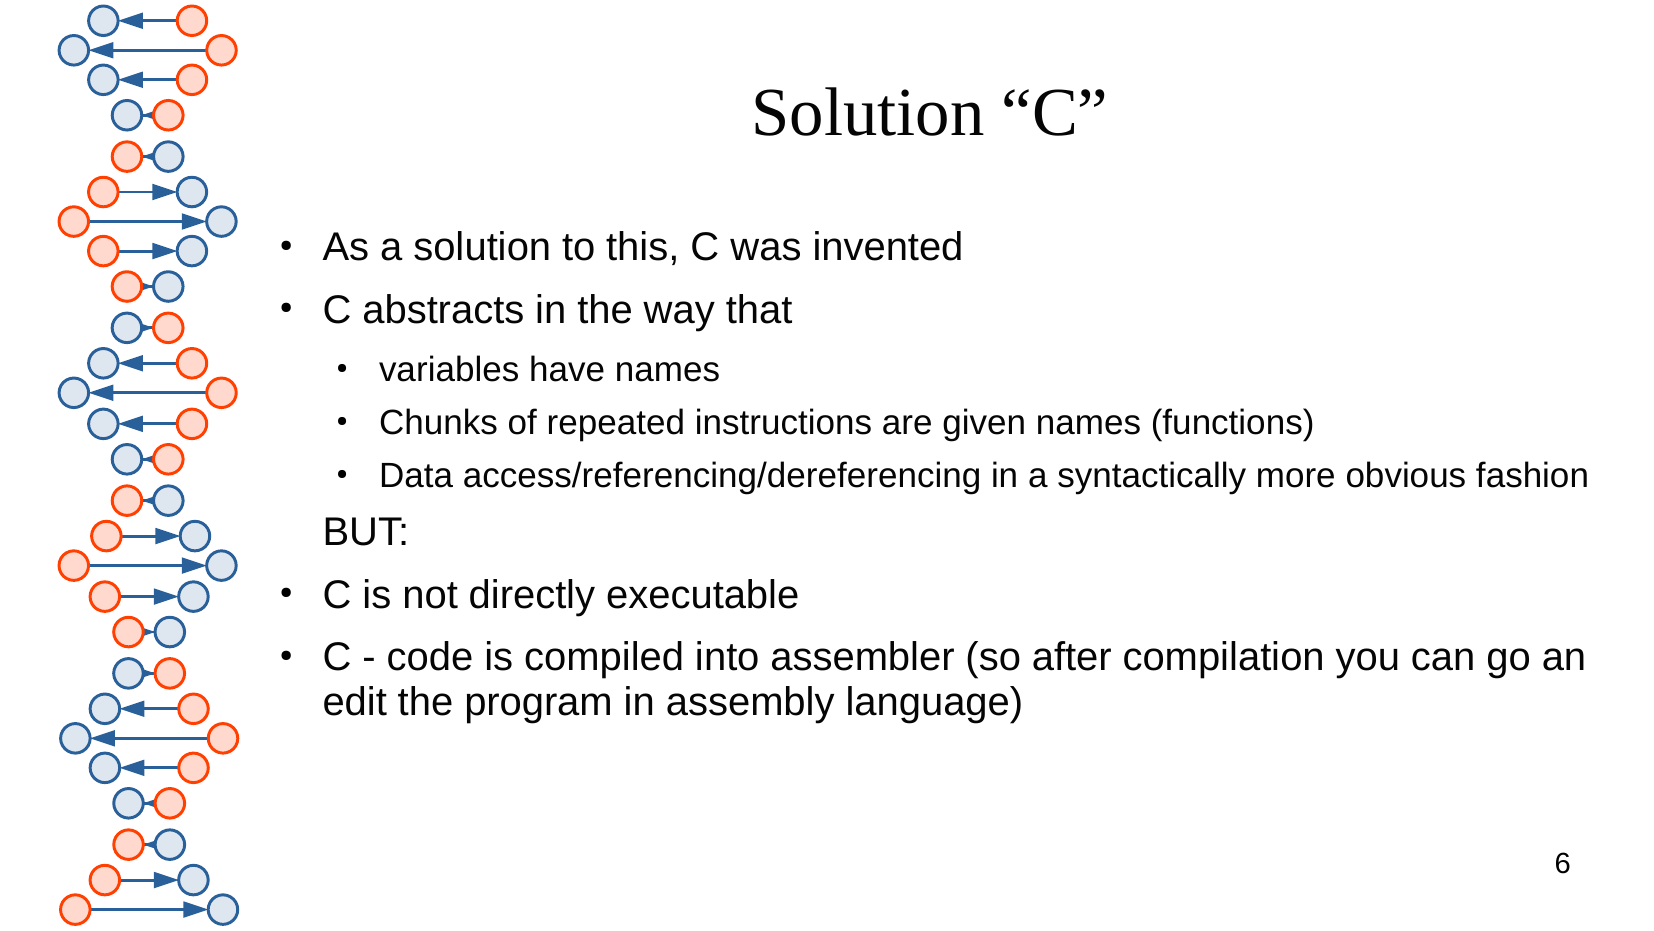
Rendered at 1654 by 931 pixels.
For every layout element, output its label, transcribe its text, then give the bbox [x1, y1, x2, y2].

title Solution “C” [265, 35, 1595, 189]
list As a solution to this, C was invented C abstracts in the way that variables have names Chunks of repeated instructions are given names (functions) Data access/referencing/dereferencing in a syntactically more obvious fashion BUT: C is not directly executable C - code is compiled into assembler (so after compilation you can go an edit the program in assembly language) [265, 224, 1595, 764]
